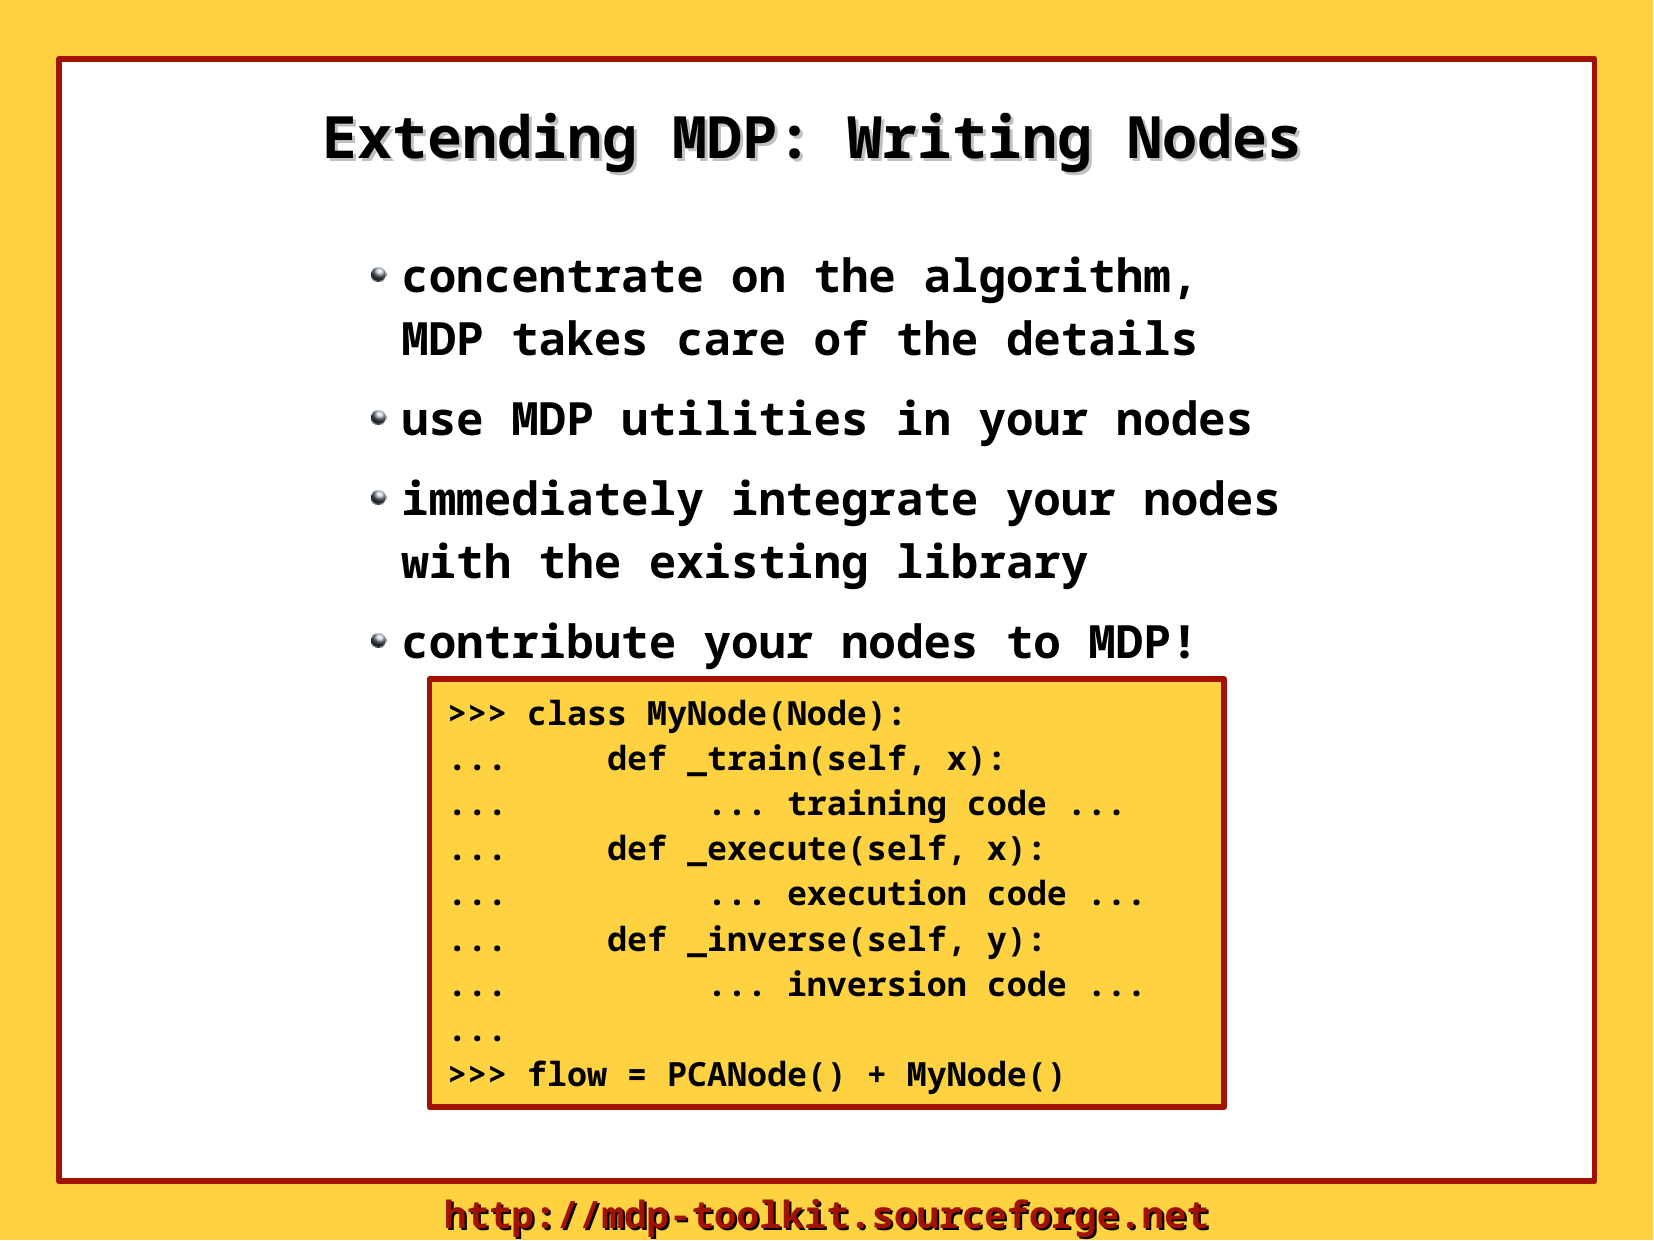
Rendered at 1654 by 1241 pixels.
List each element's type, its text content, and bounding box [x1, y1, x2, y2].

text_box Extending MDP: Writing Nodes [88, 88, 1536, 173]
picture [371, 633, 387, 648]
text_box concentrate on the algorithm, MDP takes care of the details use MDP utilities in your nodes immediately integrate your nodes with the existing library contribute your nodes to MDP! [357, 236, 1297, 632]
text_box >>> class MyNode(Node): ... def _train(self, x): ... ... training code ... ... def _execute(self, x): ... ... execution code ... ... def _inverse(self, y): ... ... inversion code ... ... >>> flow = PCANode() + MyNode() [429, 679, 1225, 1058]
